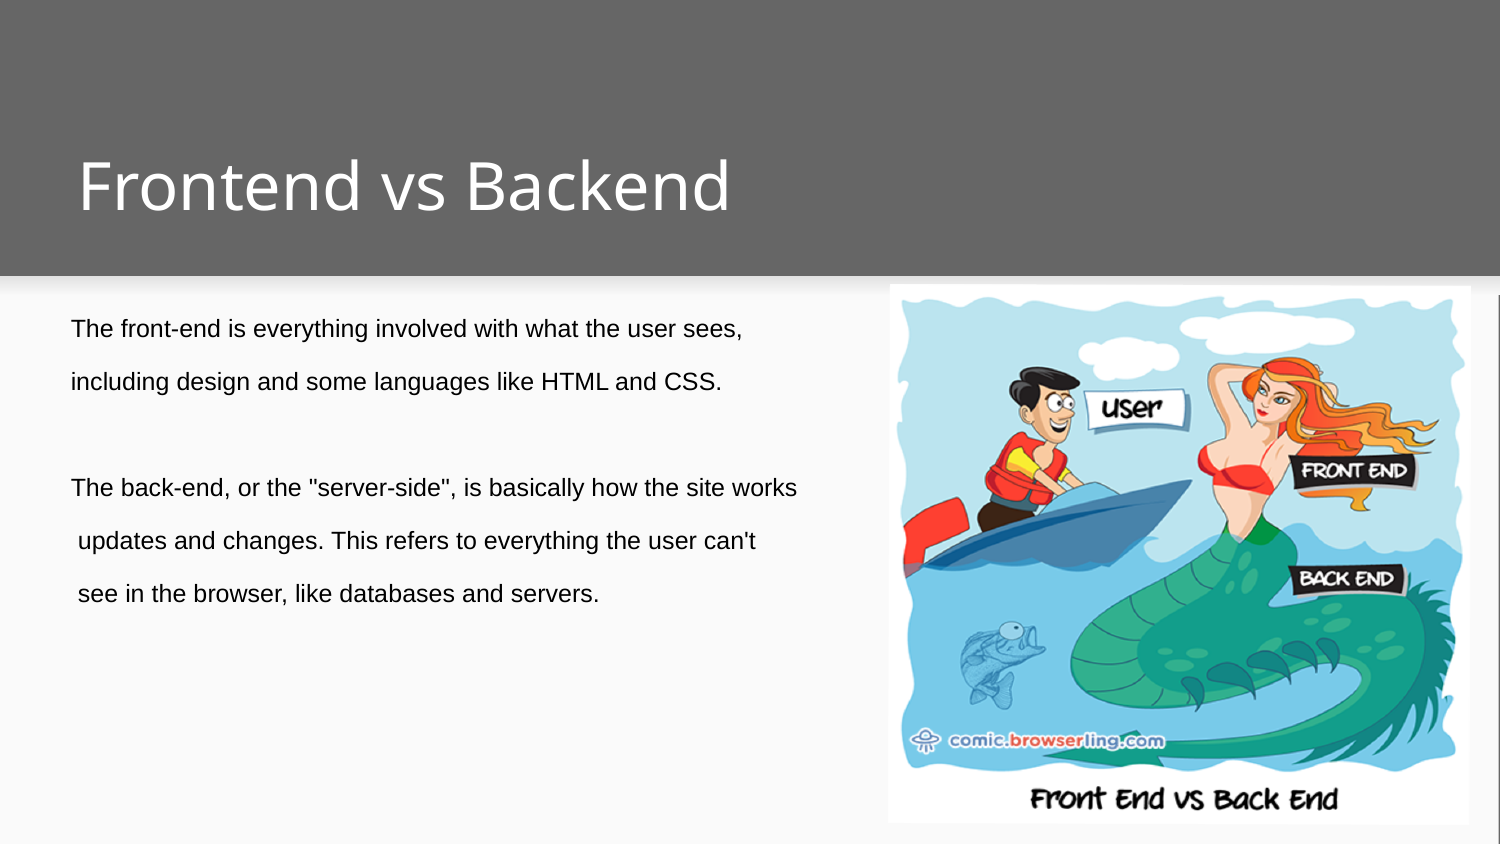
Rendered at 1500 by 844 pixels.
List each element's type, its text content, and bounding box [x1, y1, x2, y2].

picture [887, 283, 1471, 826]
title Frontend vs Backend [77, 121, 1427, 248]
list The front-end is everything involved with what the user sees, including design and some languages like HTML and CSS. The back-end, or the "server-side", is basically how the site works updates and changes. This refers to everything the user can't see in the browser, like databases and servers. [0, 314, 1348, 760]
